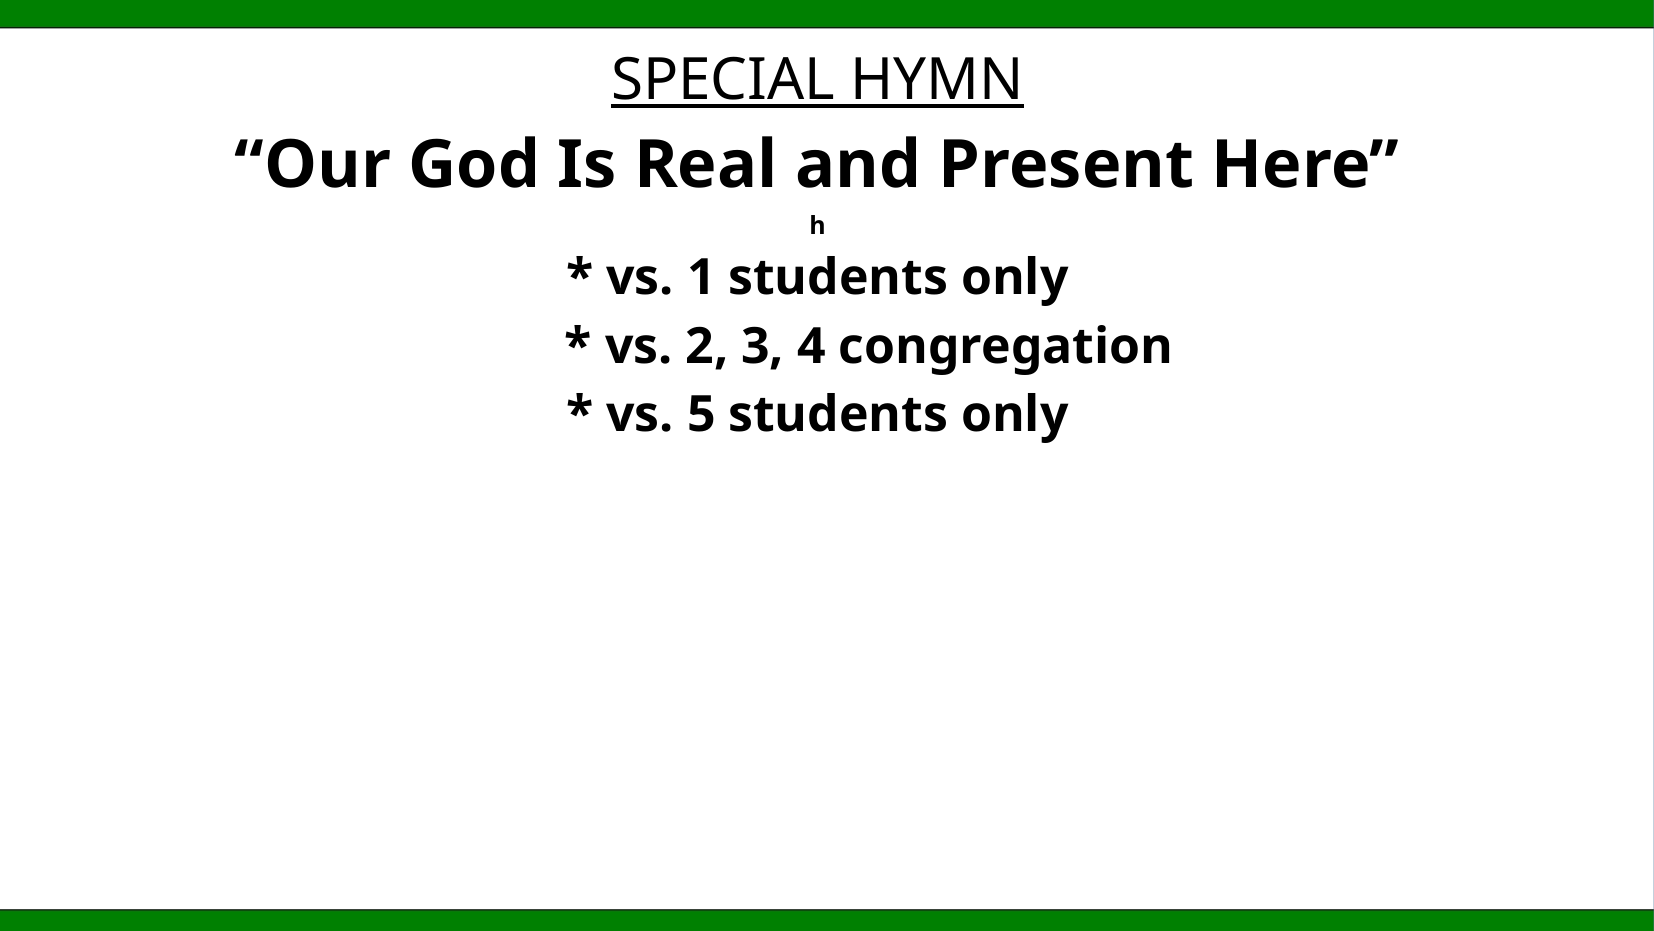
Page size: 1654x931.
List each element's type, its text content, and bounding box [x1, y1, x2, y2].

text_box SPECIAL HYMN “Our God Is Real and Present Here” h * vs. 1 students only * vs. 2, 3, 4 congregation * vs. 5 students only [60, 30, 1576, 444]
picture [0, 0, 1654, 931]
